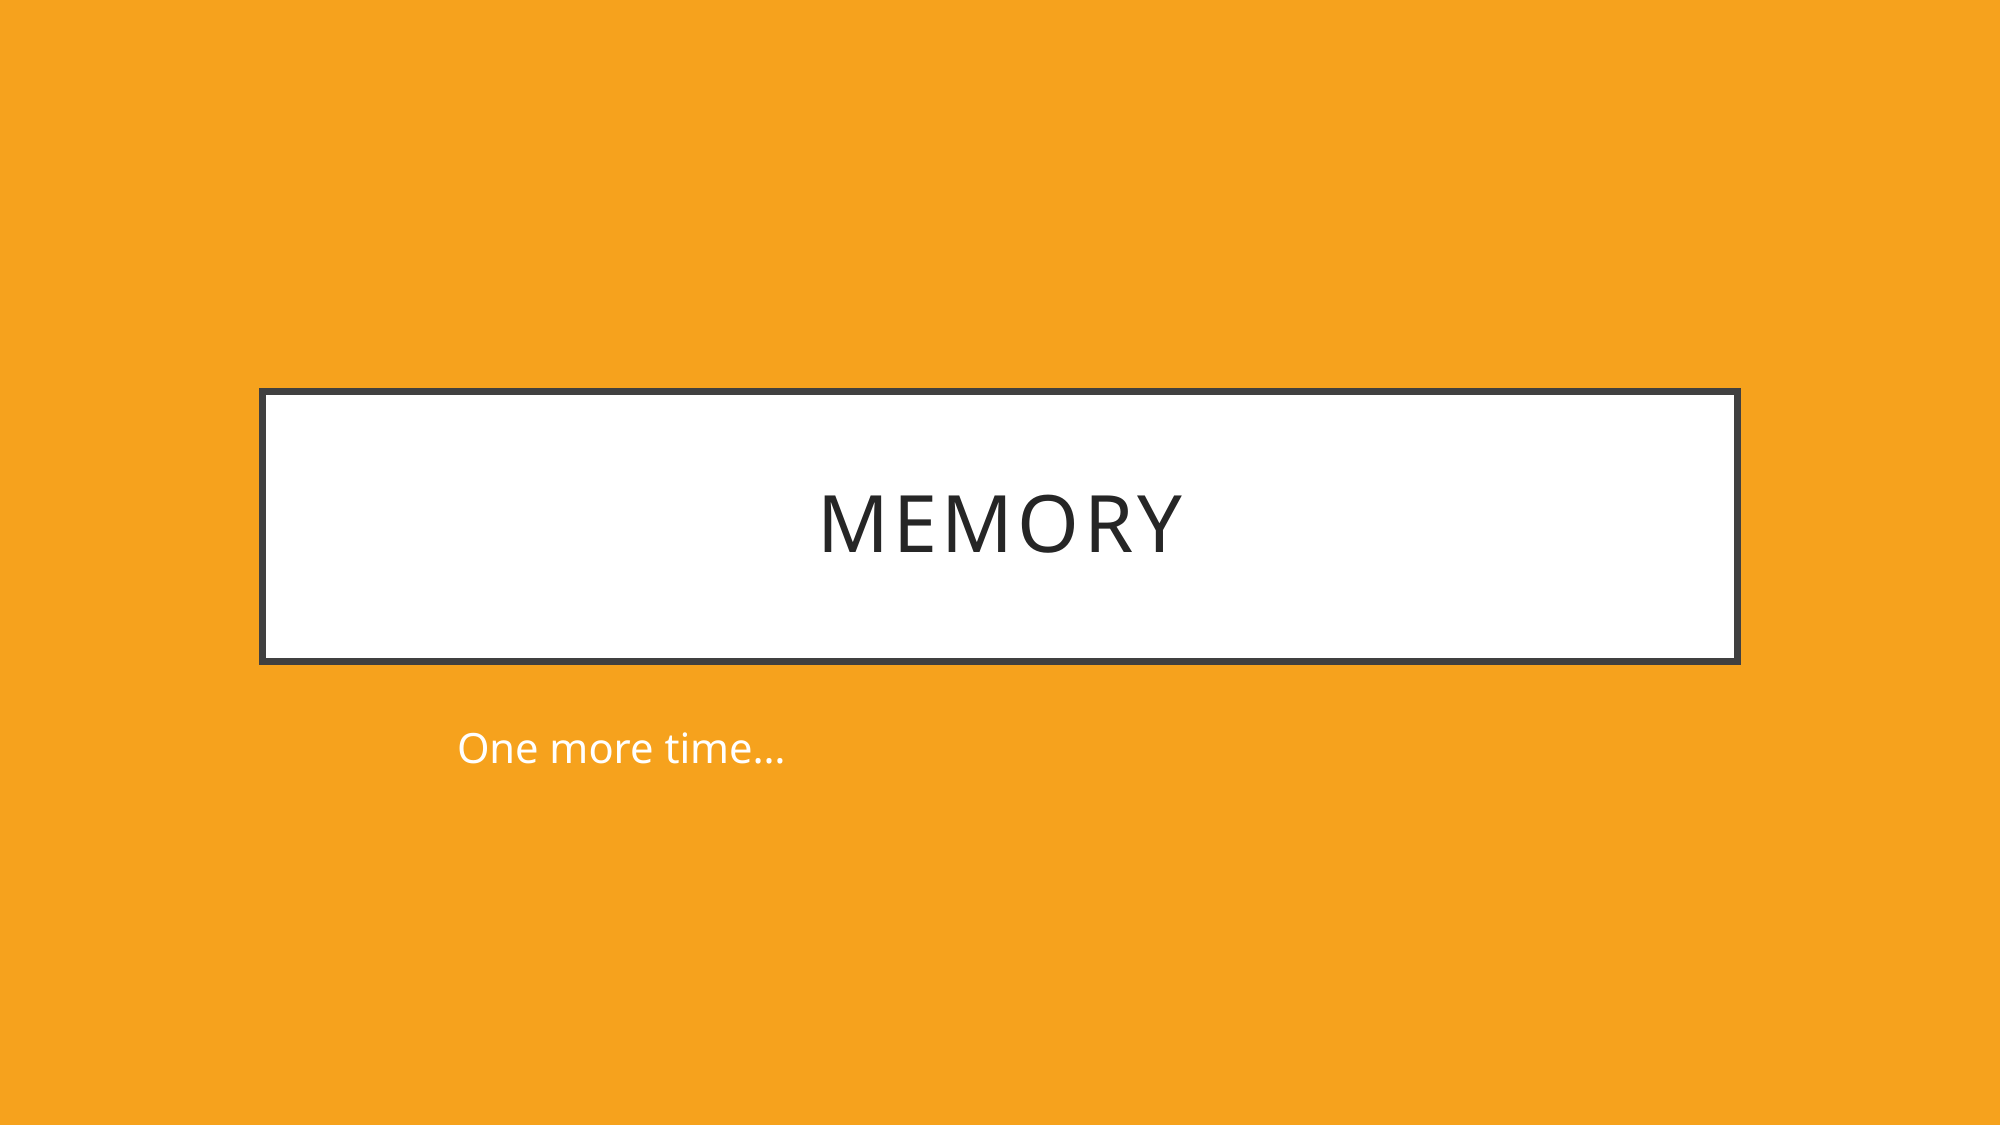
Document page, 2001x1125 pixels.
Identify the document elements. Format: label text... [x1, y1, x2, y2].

title Memory [262, 391, 1738, 662]
list One more time… [442, 713, 1558, 922]
